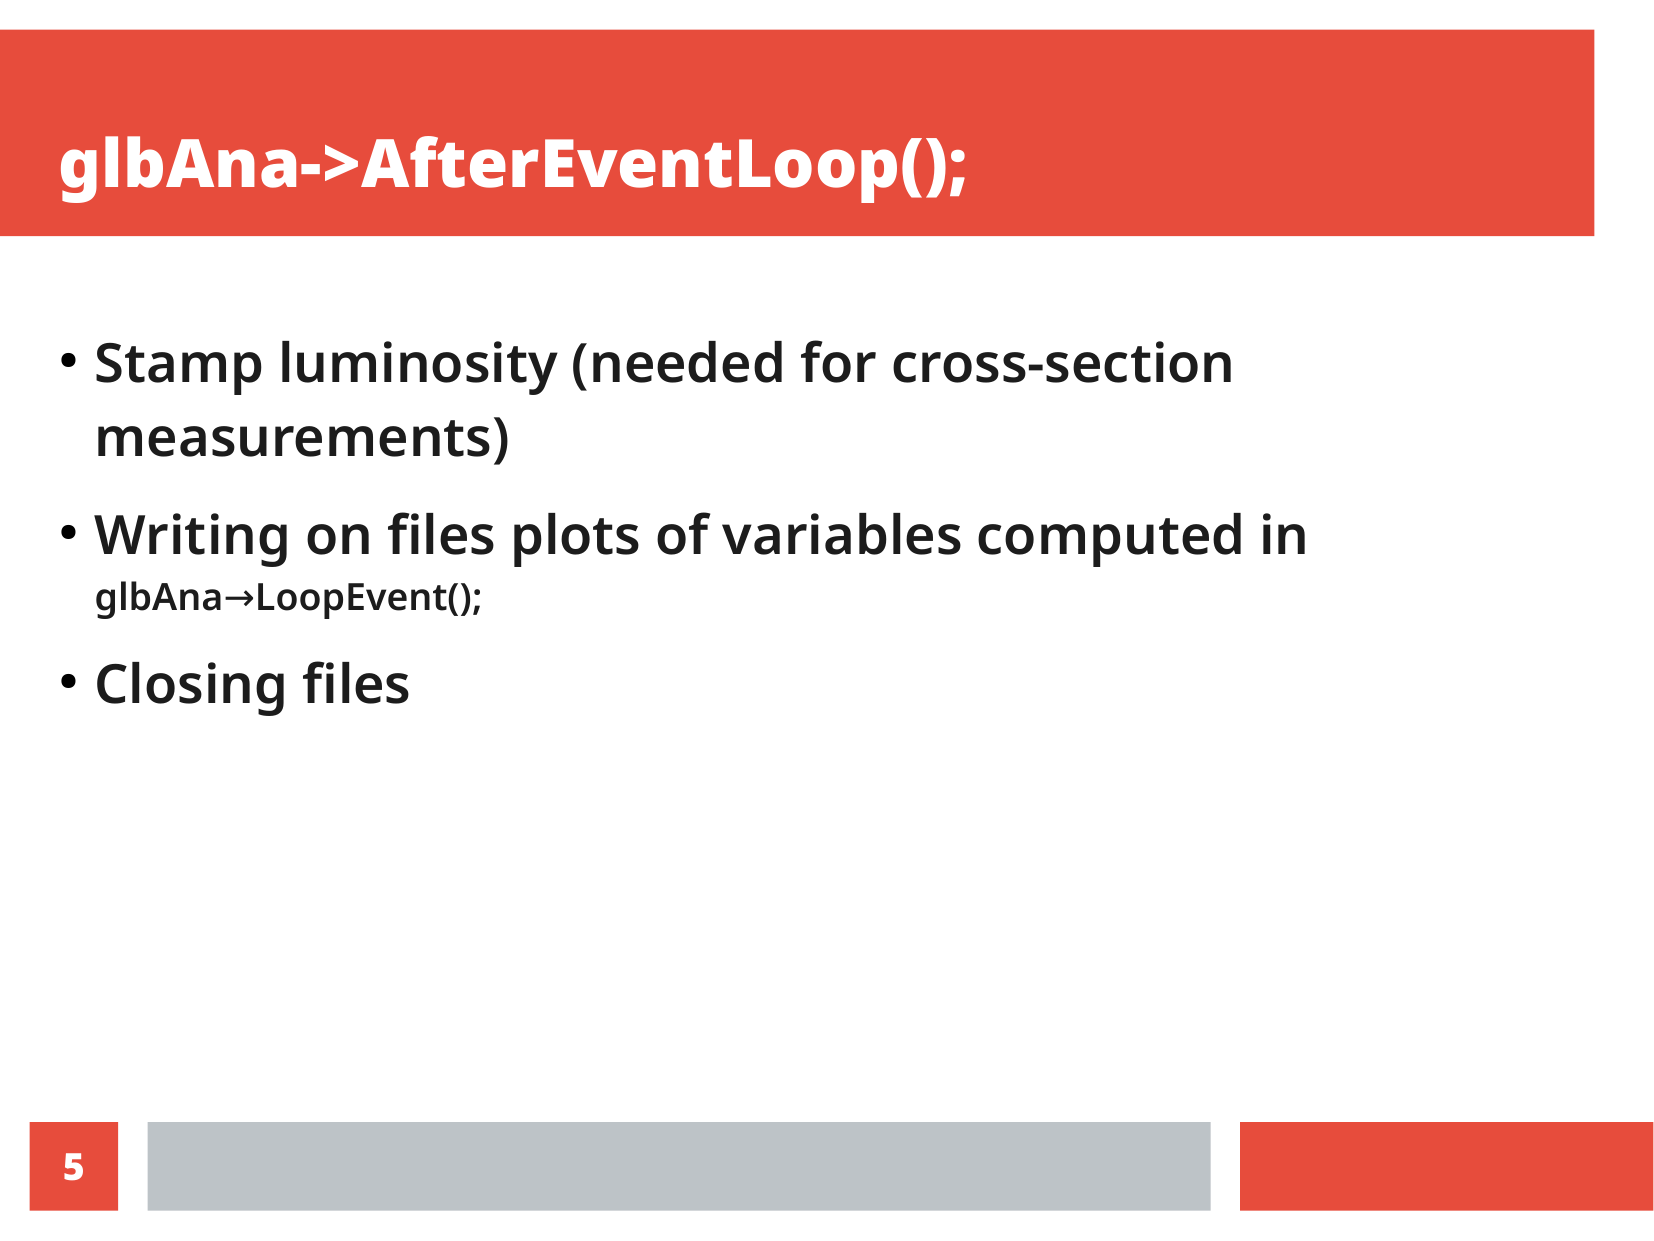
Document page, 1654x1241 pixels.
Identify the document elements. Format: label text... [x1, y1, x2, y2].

title glbAna->AfterEventLoop(); [59, 59, 1595, 207]
list Stamp luminosity (needed for cross-section measurements) Writing on files plots of variables computed in glbAna→LoopEvent(); Closing files [59, 324, 1565, 1093]
